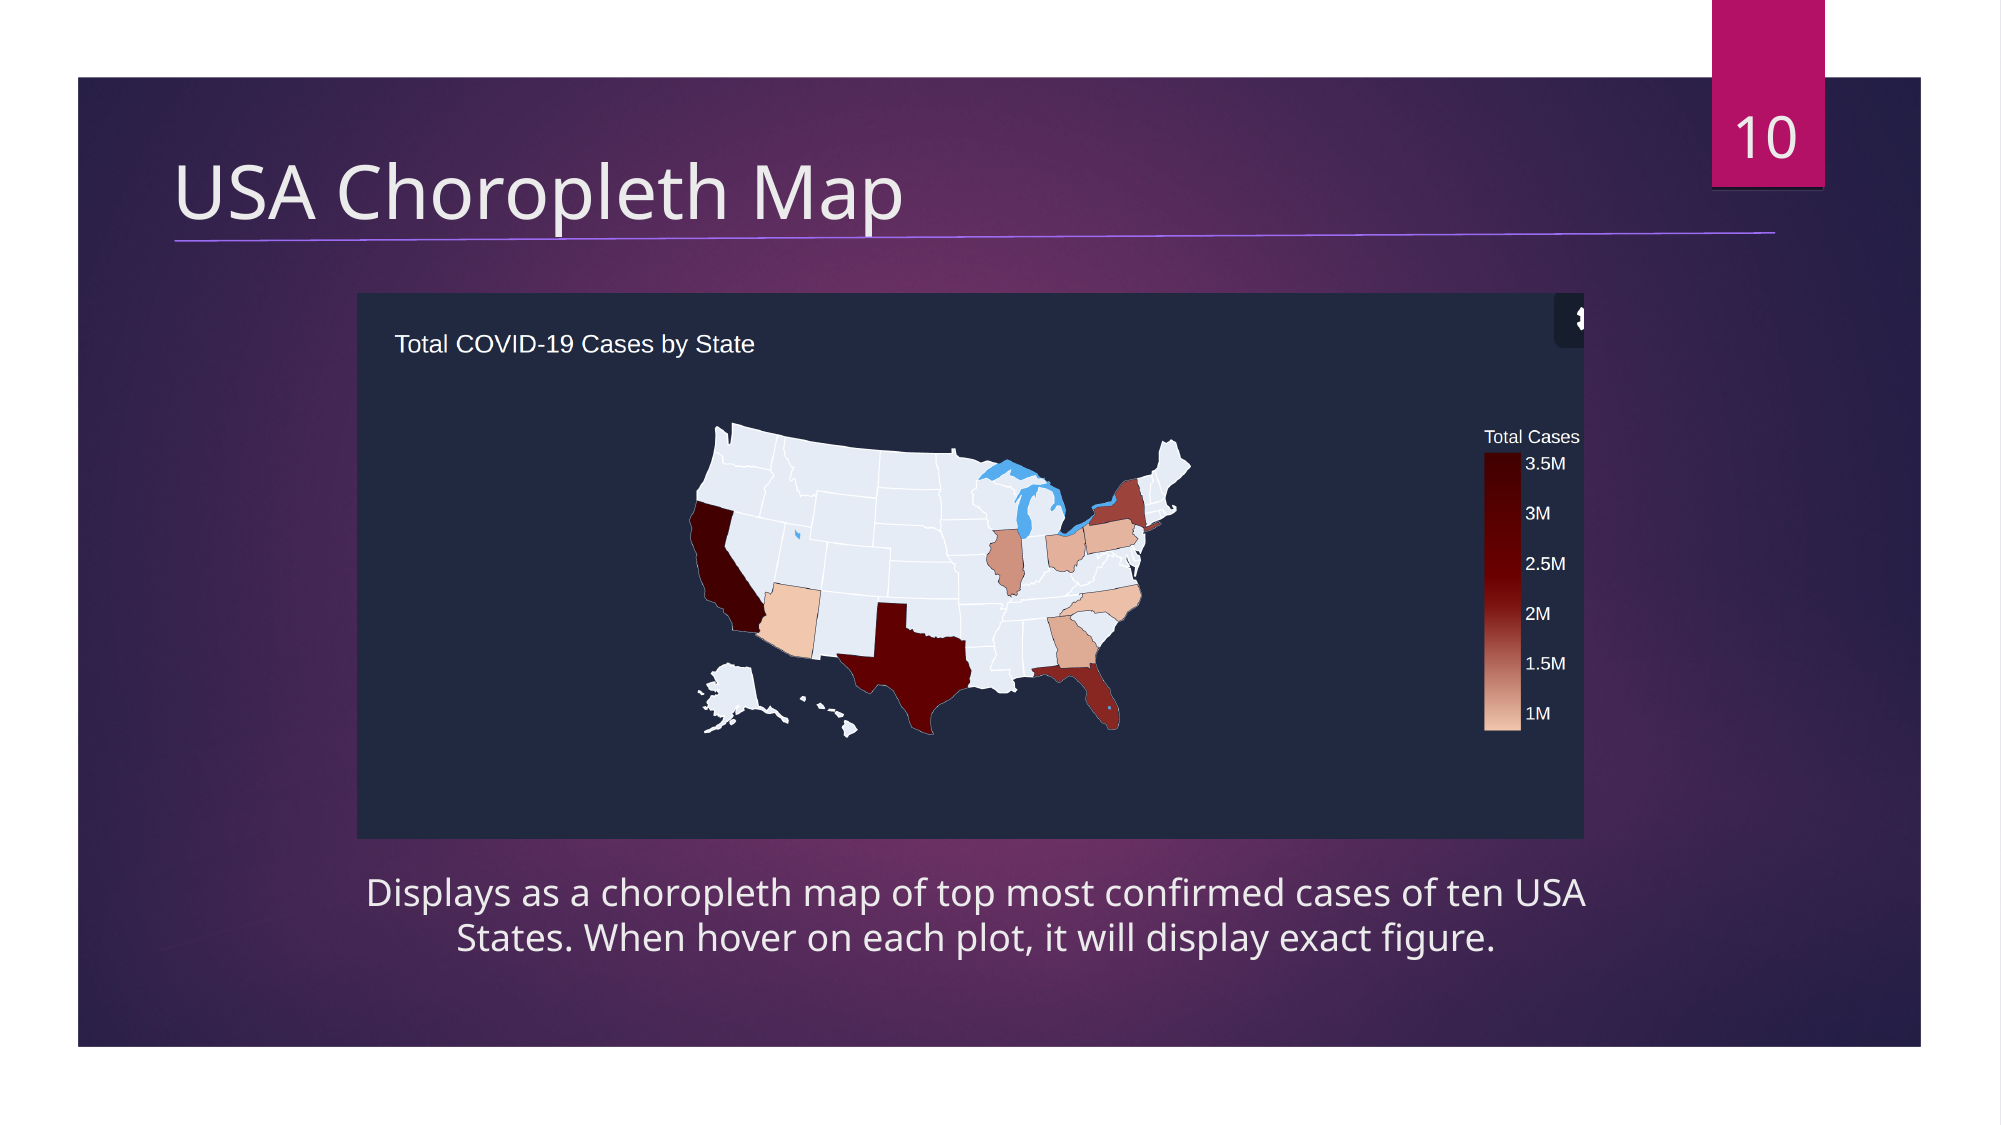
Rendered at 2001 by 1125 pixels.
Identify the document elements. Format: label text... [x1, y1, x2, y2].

text_box 10 [1717, 43, 1821, 178]
picture [357, 293, 1584, 830]
text_box Displays as a choropleth map of top most confirmed cases of ten USA States. When hover on each plot, it will display exact figure. [279, 830, 1674, 1017]
text_box [1034, 285, 1777, 973]
title USA Choropleth Map [157, 99, 1606, 243]
